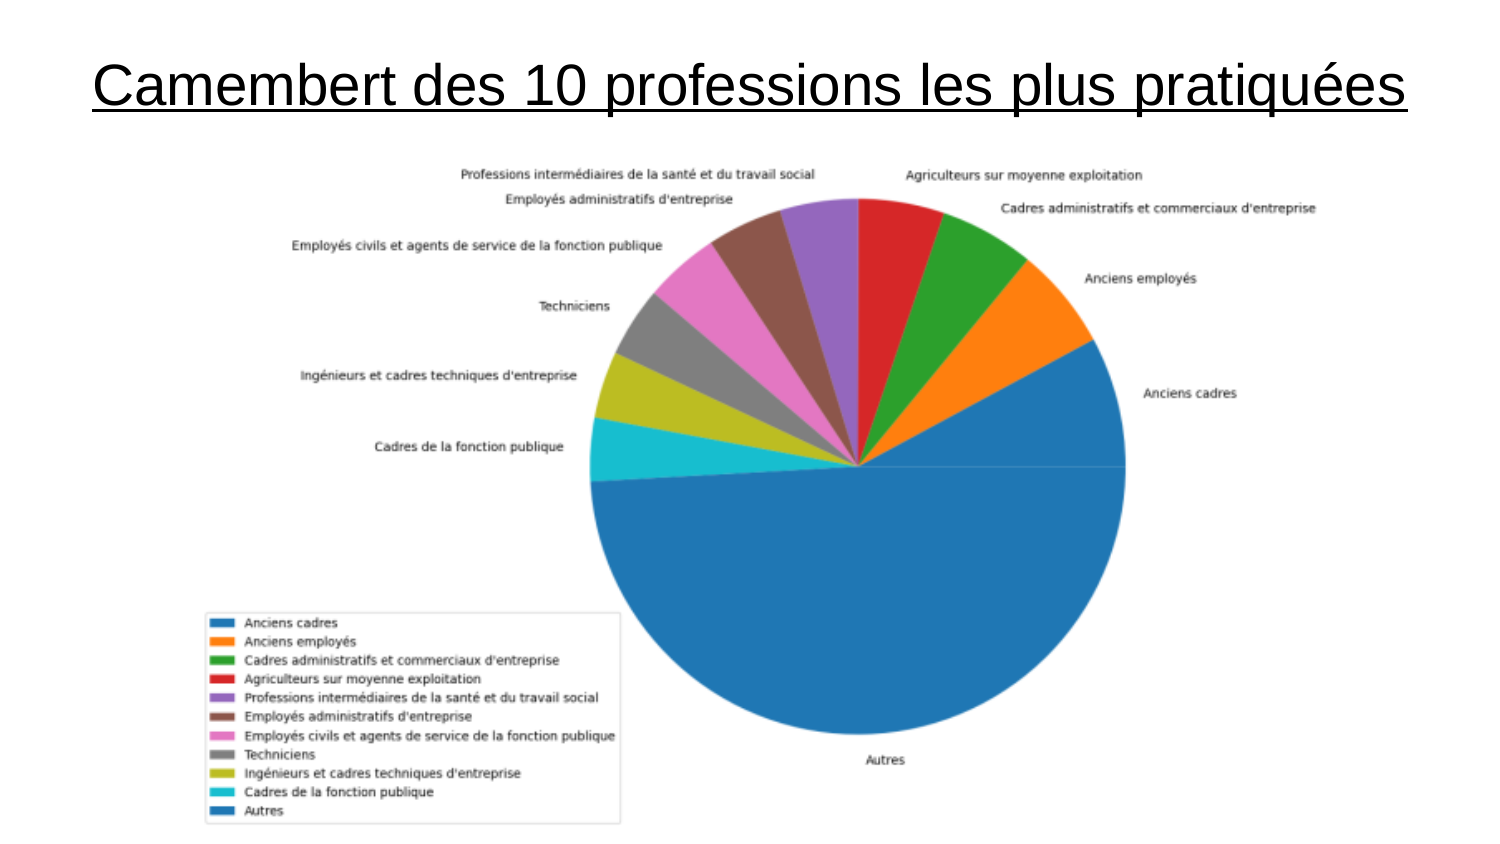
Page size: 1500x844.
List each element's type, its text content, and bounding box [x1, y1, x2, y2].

list Camembert des 10 professions les plus pratiquées [51, 32, 1449, 750]
picture [155, 154, 1345, 826]
